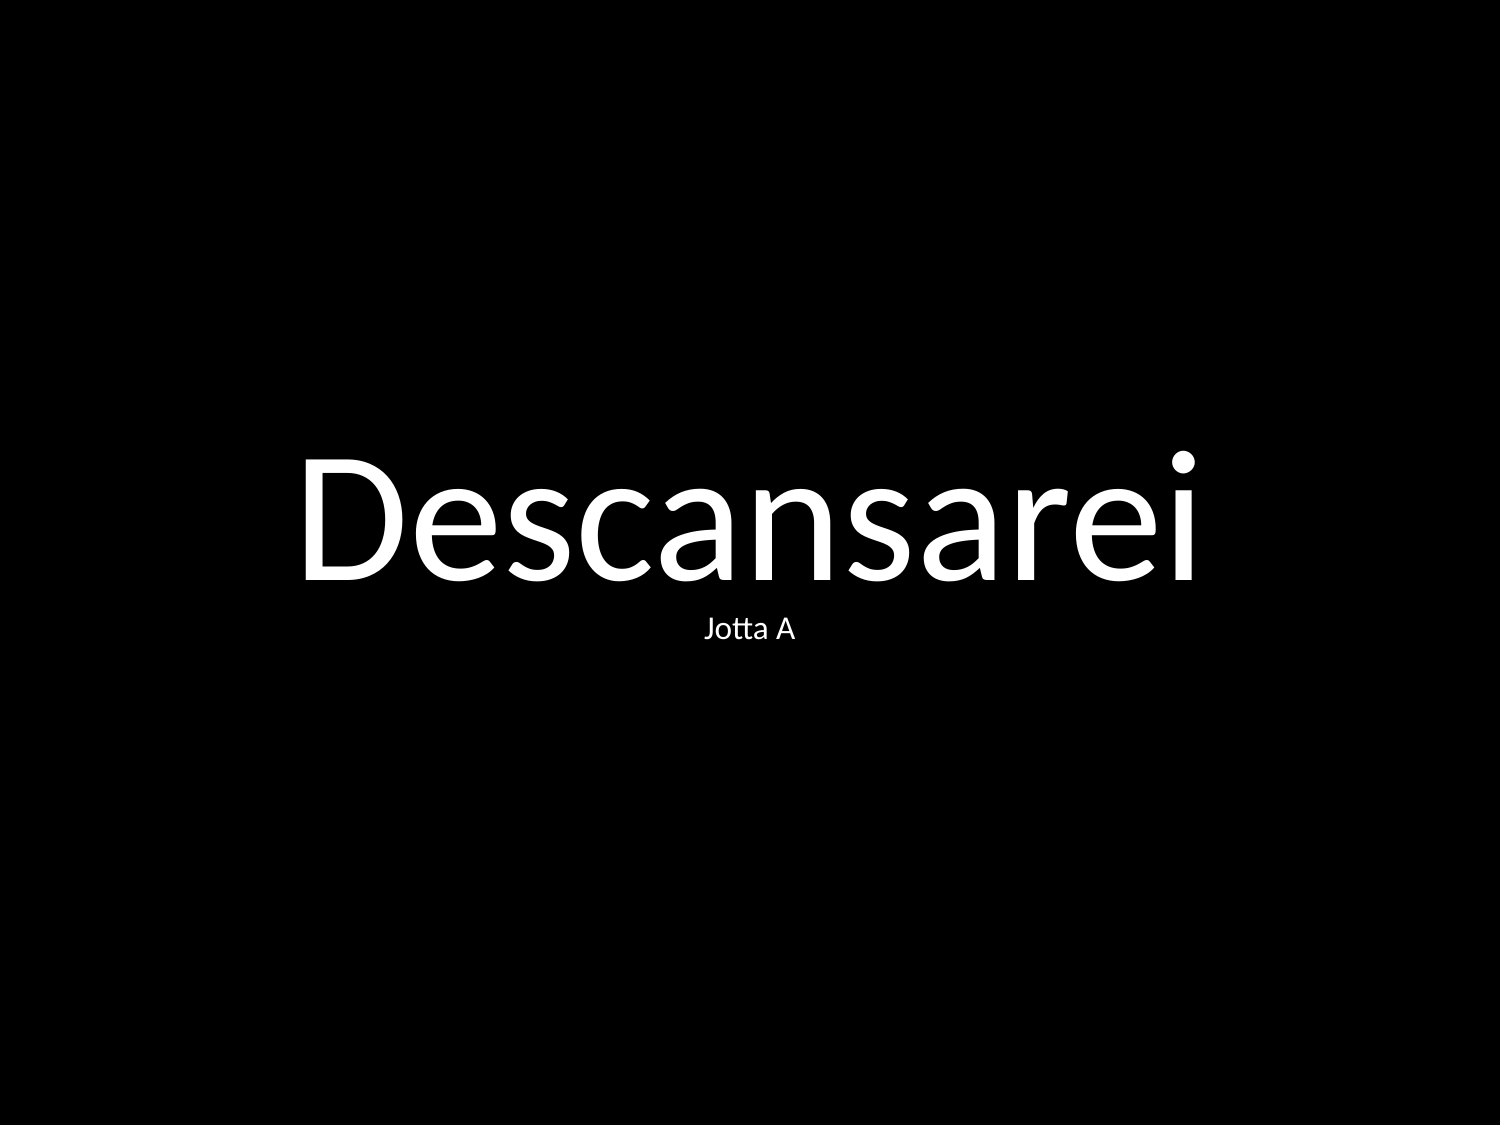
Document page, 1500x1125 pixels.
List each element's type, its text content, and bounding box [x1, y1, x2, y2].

subtitle Jotta A [225, 598, 1275, 886]
title Descansarei [35, 384, 1465, 626]
